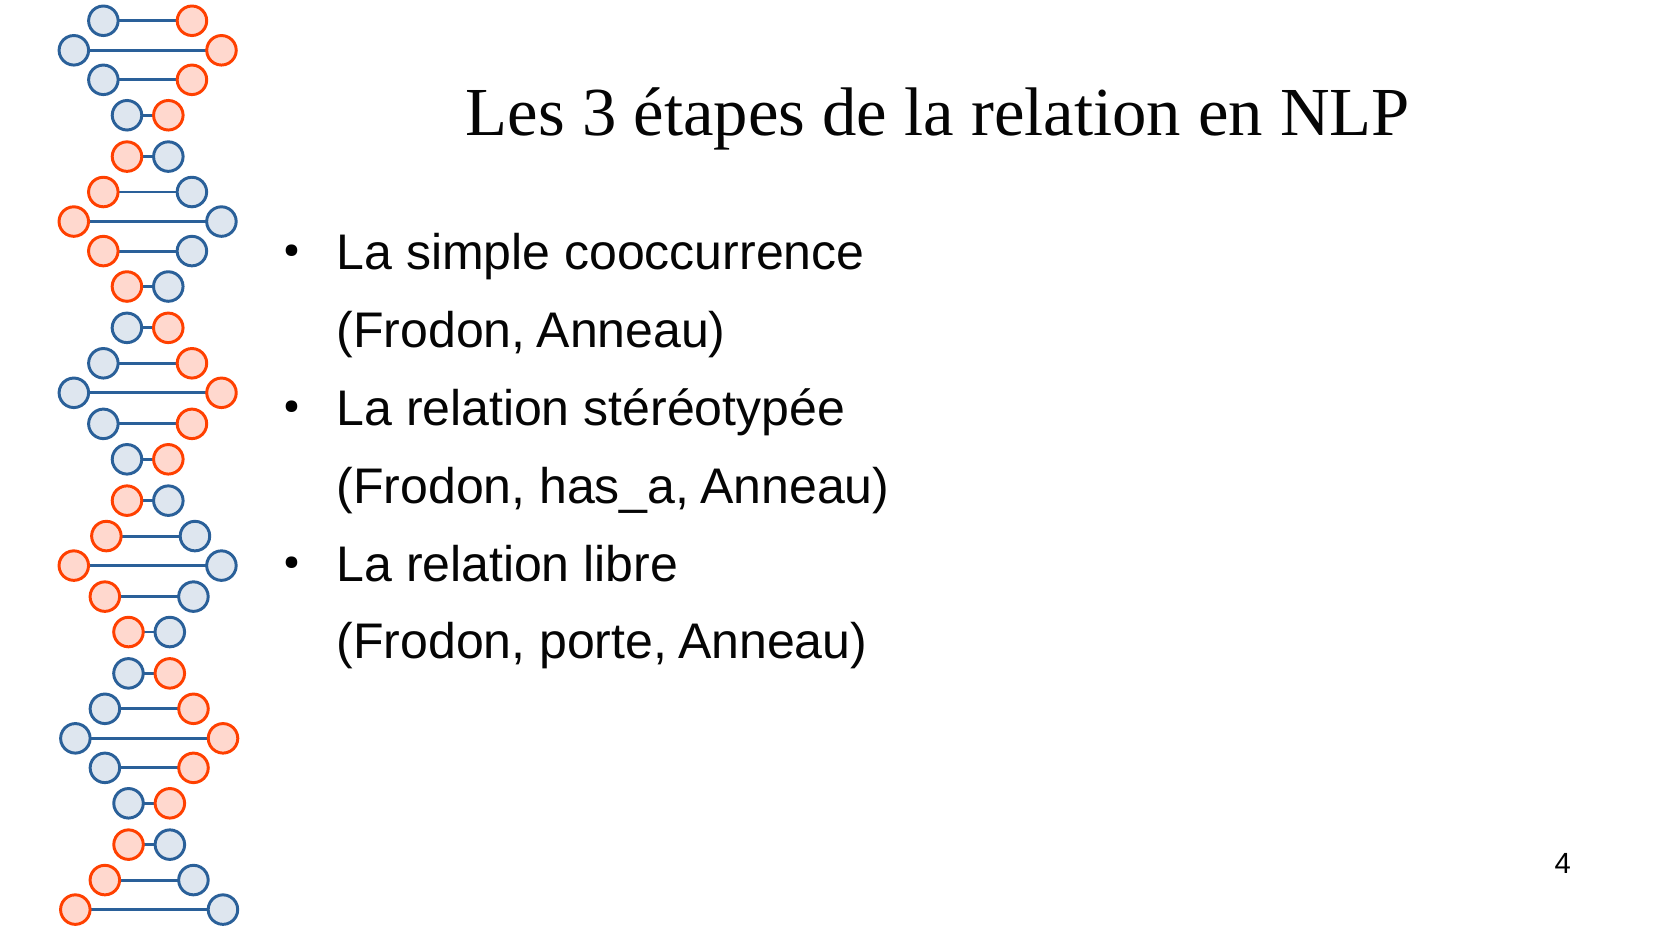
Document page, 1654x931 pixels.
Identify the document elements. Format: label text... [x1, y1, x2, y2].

list La simple cooccurrence (Frodon, Anneau) La relation stéréotypée (Frodon, has_a, Anneau) La relation libre (Frodon, porte, Anneau) [265, 224, 1595, 764]
title Les 3 étapes de la relation en NLP [265, 35, 1595, 189]
